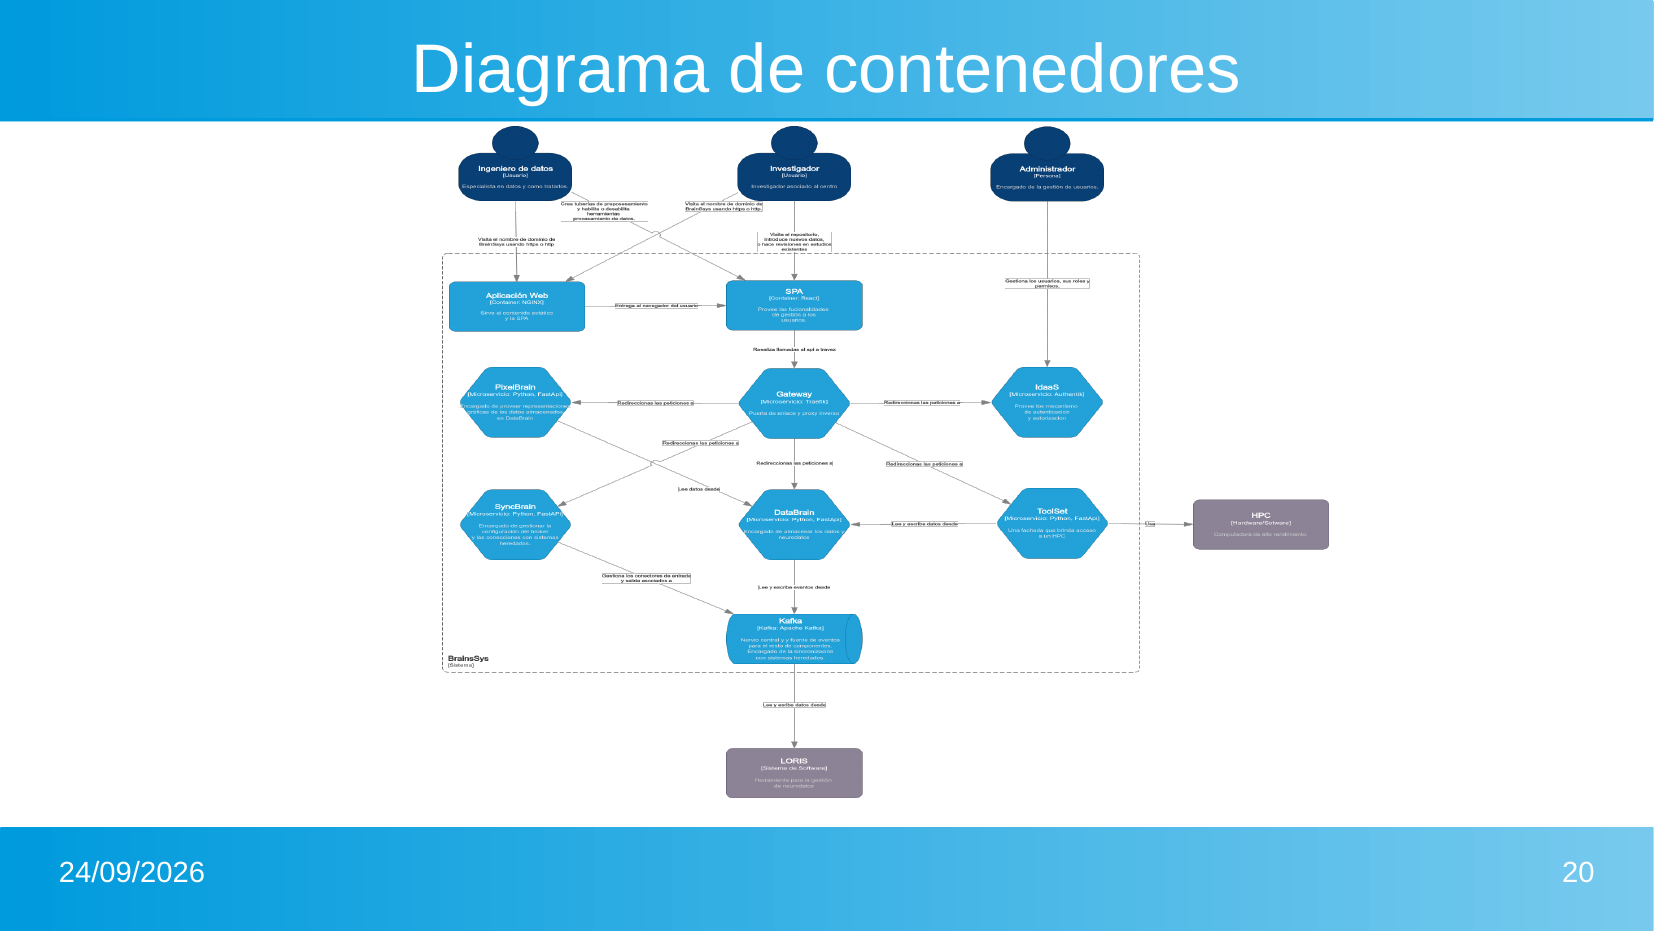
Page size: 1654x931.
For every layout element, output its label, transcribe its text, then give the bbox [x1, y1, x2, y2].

picture [442, 126, 1329, 798]
title Diagrama de contenedores [59, 29, 1595, 108]
